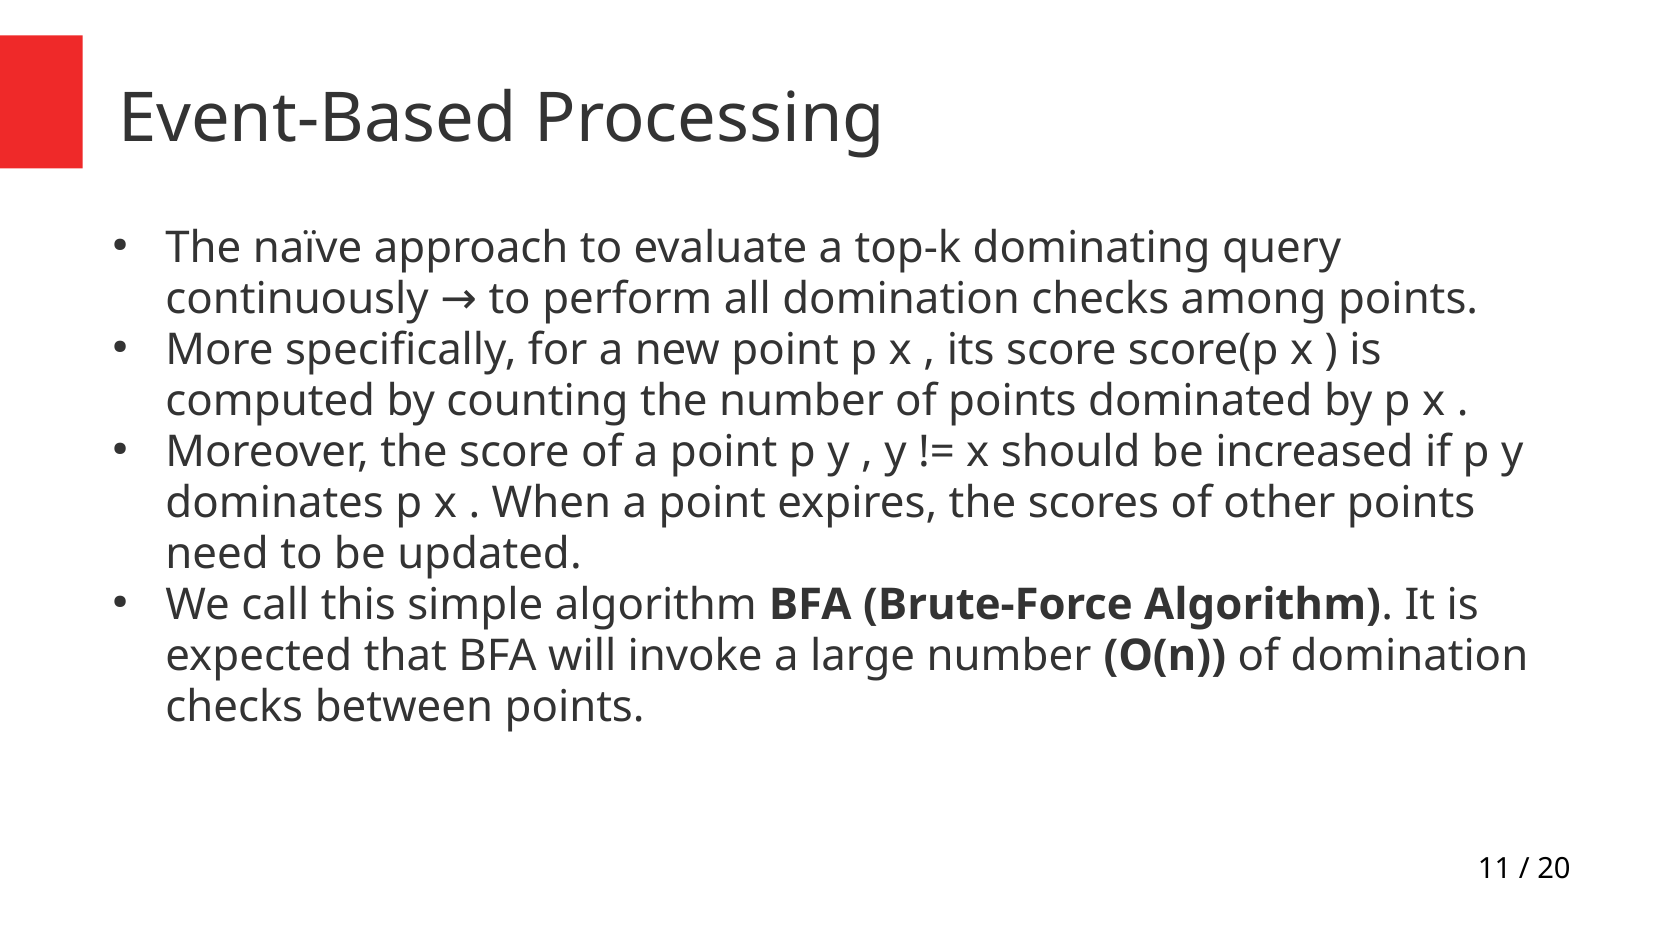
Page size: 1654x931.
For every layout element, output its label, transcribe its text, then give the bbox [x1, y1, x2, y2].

list The naı̈ve approach to evaluate a top-k dominating query continuously → to perform all domination checks among points. More specifically, for a new point p x , its score score(p x ) is computed by counting the number of points dominated by p x . Moreover, the score of a point p y , y != x should be increased if p y dominates p x . When a point expires, the scores of other points need to be updated. We call this simple algorithm BFA (Brute-Force Algorithm). It is expected that BFA will invoke a large number (O(n)) of domination checks between points. [94, 224, 1571, 473]
title Event-Based Processing [118, 37, 1571, 193]
